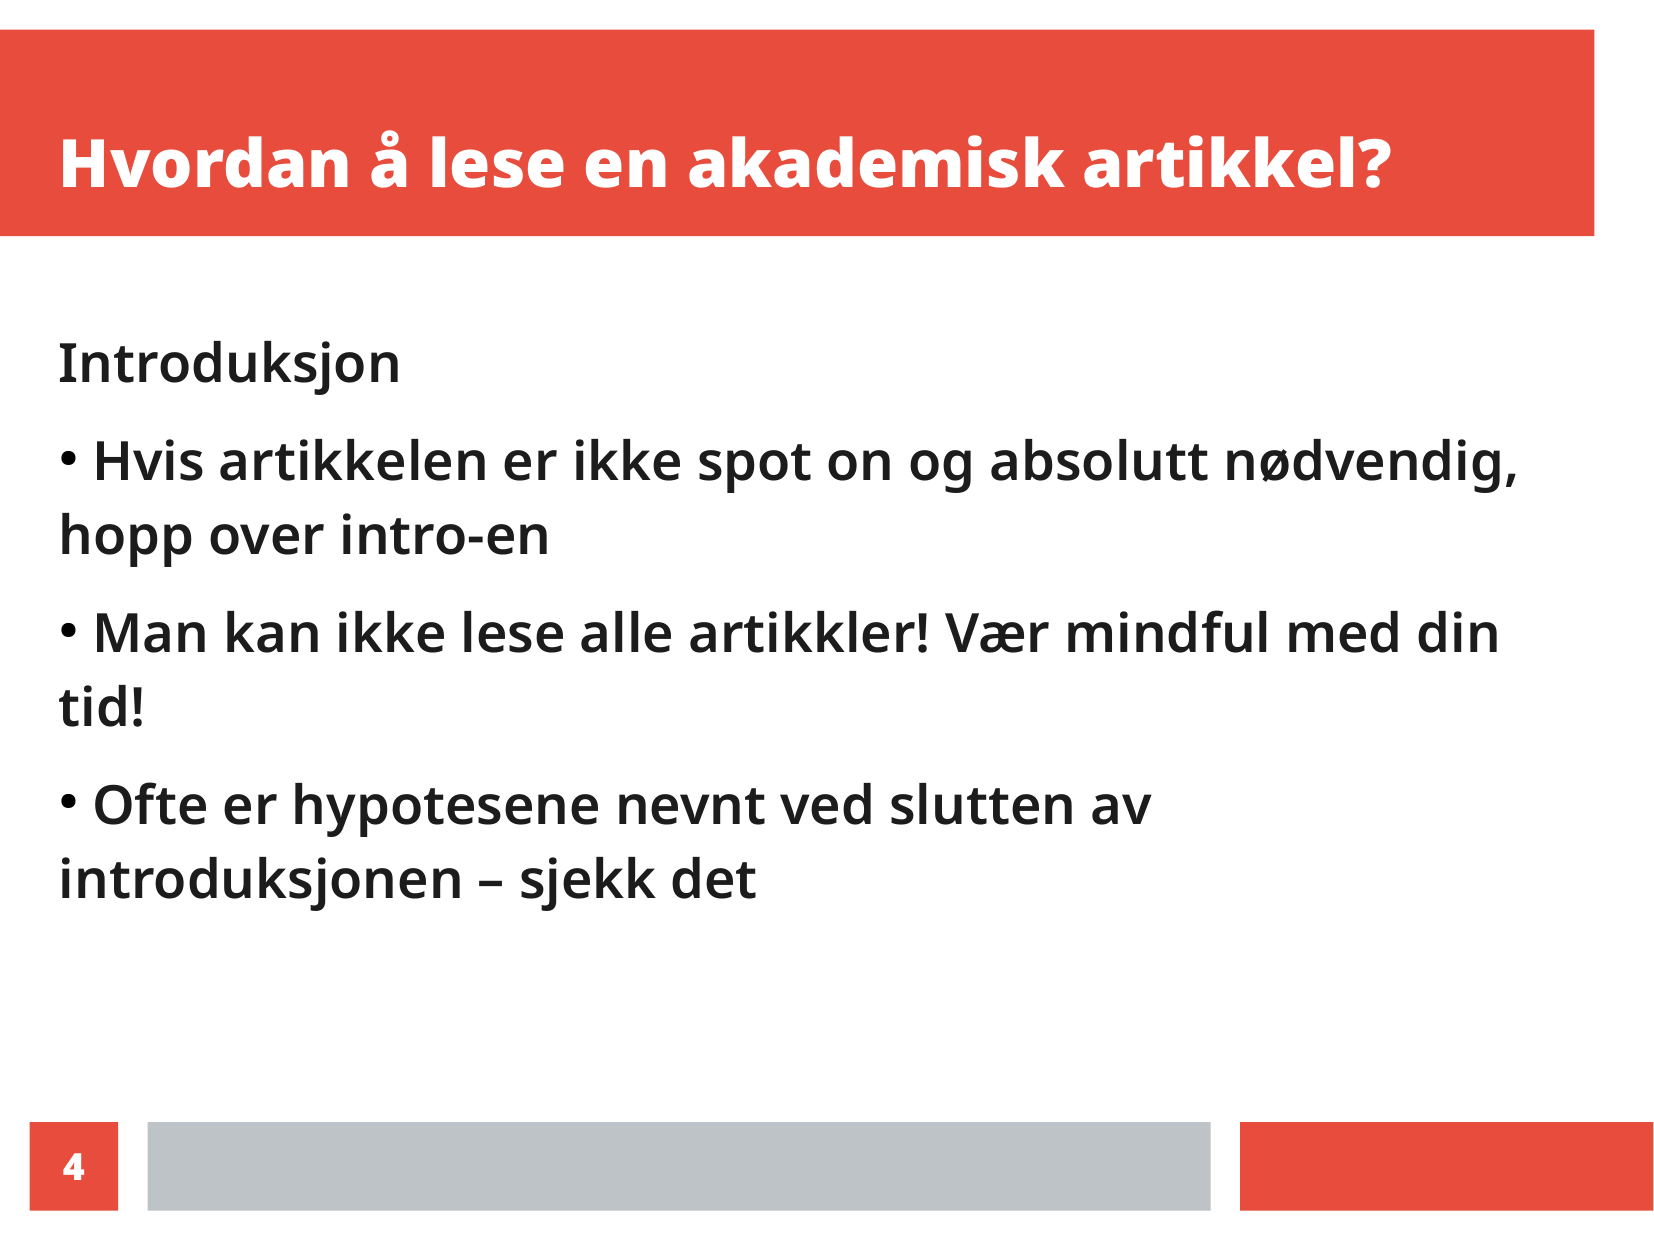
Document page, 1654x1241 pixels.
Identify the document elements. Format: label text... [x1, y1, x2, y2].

list Introduksjon Hvis artikkelen er ikke spot on og absolutt nødvendig, hopp over intro-en Man kan ikke lese alle artikkler! Vær mindful med din tid! Ofte er hypotesene nevnt ved slutten av introduksjonen – sjekk det [59, 324, 1565, 1093]
title Hvordan å lese en akademisk artikkel? [59, 59, 1595, 207]
